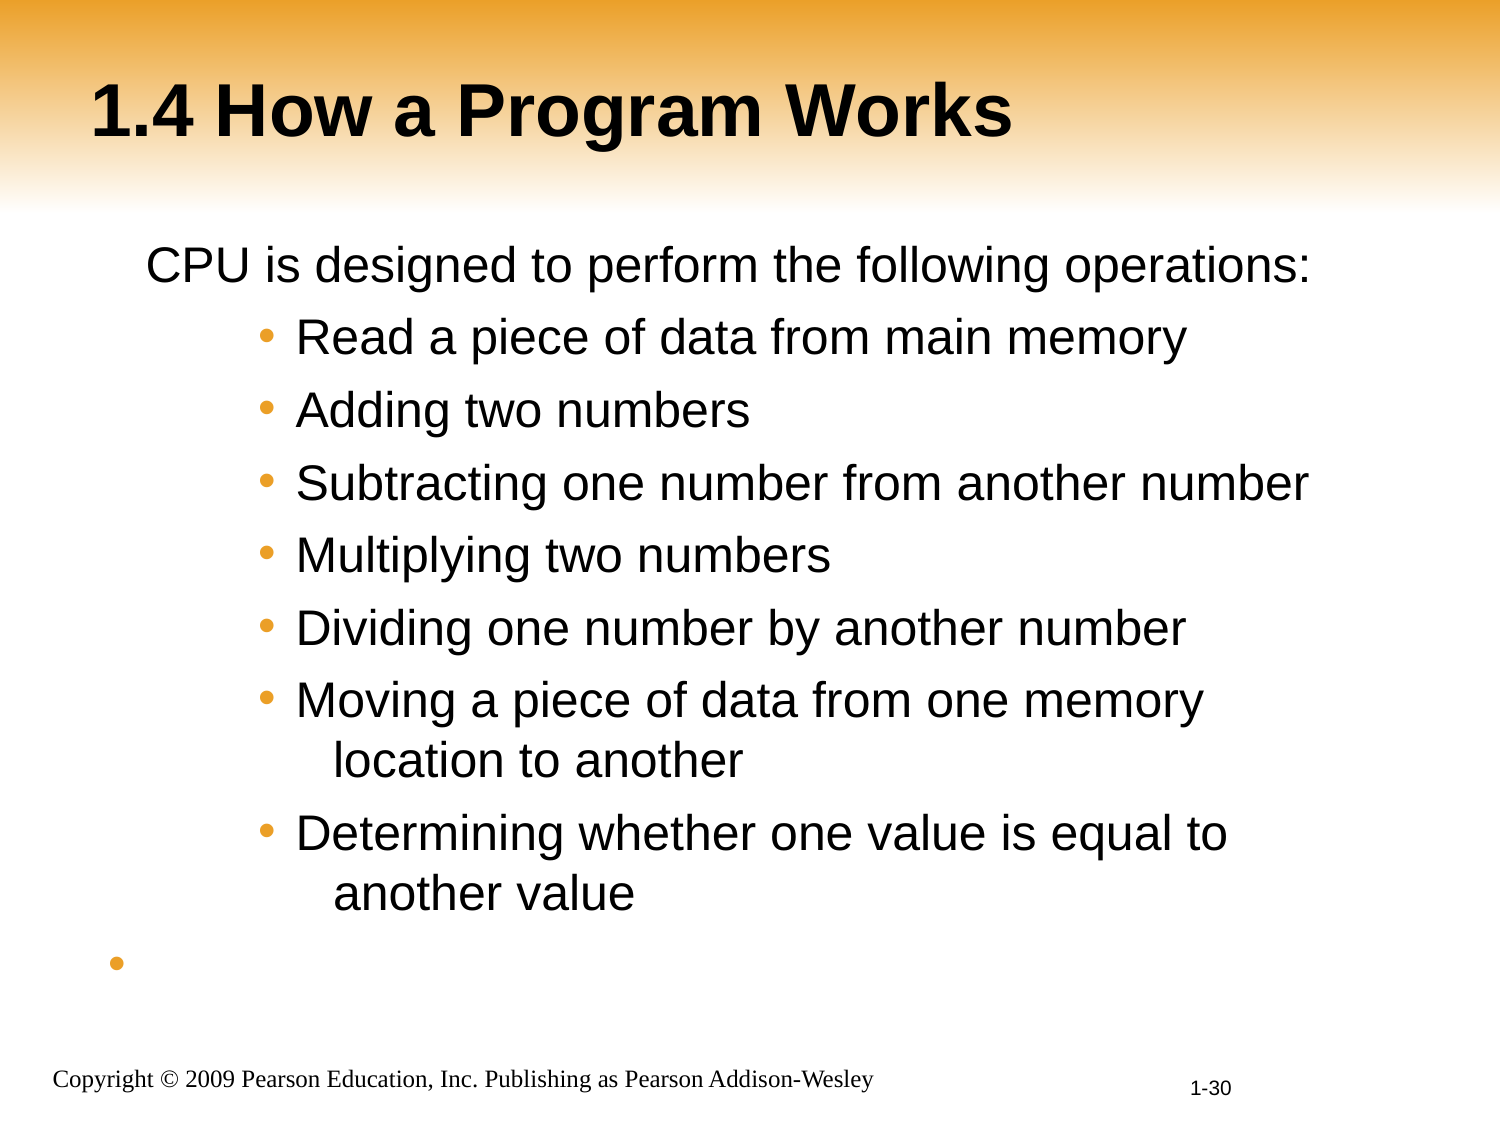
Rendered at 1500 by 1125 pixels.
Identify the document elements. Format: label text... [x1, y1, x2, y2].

list CPU is designed to perform the following operations: Read a piece of data from main memory Adding two numbers Subtracting one number from another number Multiplying two numbers Dividing one number by another number Moving a piece of data from one memory location to another Determining whether one value is equal to another value [75, 224, 1375, 976]
text_box 1- [1175, 1049, 1488, 1125]
title 1.4 How a Program Works [75, 12, 1438, 201]
